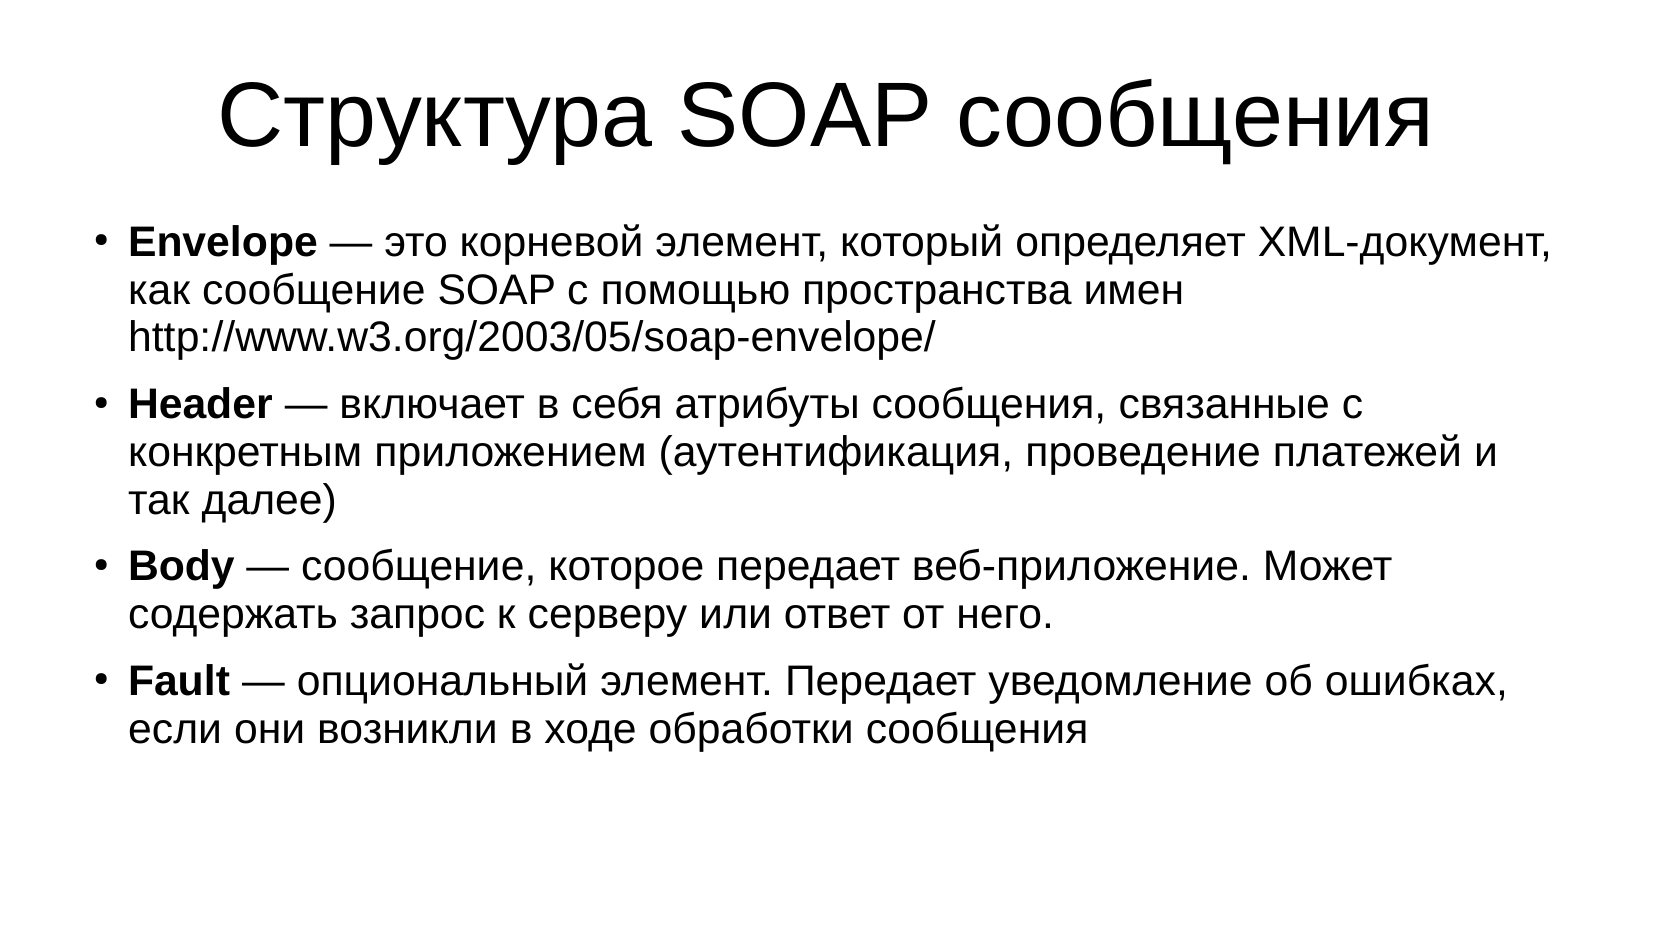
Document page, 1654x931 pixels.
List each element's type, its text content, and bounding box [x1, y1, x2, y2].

title Структура SOAP сообщения [82, 37, 1571, 193]
list Envelope — это корневой элемент, который определяет XML-документ, как сообщение SOAP с помощью пространства имен http://www.w3.org/2003/05/soap-envelope/ Header — включает в себя атрибуты сообщения, связанные с конкретным приложением (аутентификация, проведение платежей и так далее) Body — сообщение, которое передает веб-приложение. Может содержать запрос к серверу или ответ от него. Fault — опциональный элемент. Передает уведомление об ошибках, если они возникли в ходе обработки сообщения [82, 217, 1571, 758]
